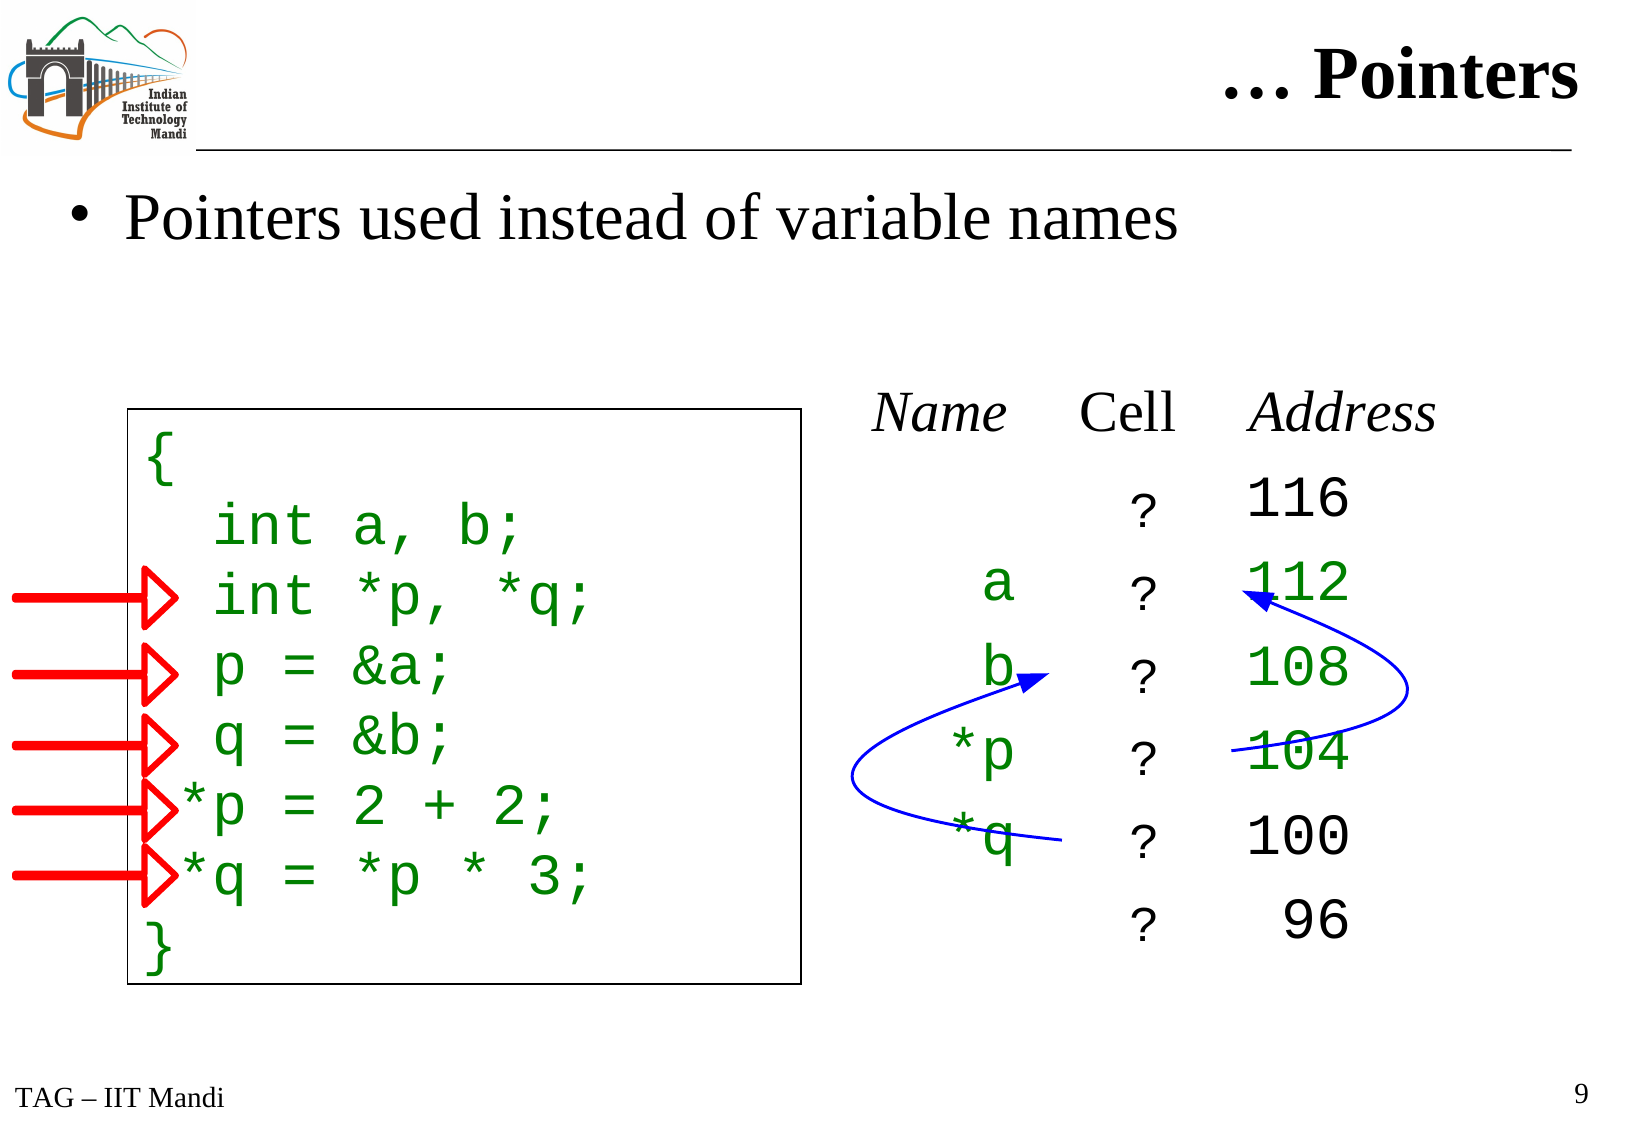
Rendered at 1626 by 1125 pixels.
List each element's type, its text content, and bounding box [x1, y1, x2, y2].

table_cell ? [1056, 883, 1233, 986]
text_box { int a, b; int *p, *q; p = &a; q = &b; *p = 2 + 2; *q = *p * 3; } [127, 408, 801, 985]
table_cell ? [1056, 635, 1233, 718]
table_cell ? [1056, 801, 1233, 883]
title … Pointers [139, 0, 1581, 138]
table_cell ? [1056, 553, 1233, 635]
table_header ? [1056, 470, 1233, 553]
list Pointers used instead of variable names [68, 172, 1557, 362]
table_cell ? [1056, 718, 1233, 801]
picture [1, 0, 196, 156]
text_box Name Cell Address 116 a 112 b 108 *p 104 *q 100 96 [871, 373, 1582, 1012]
